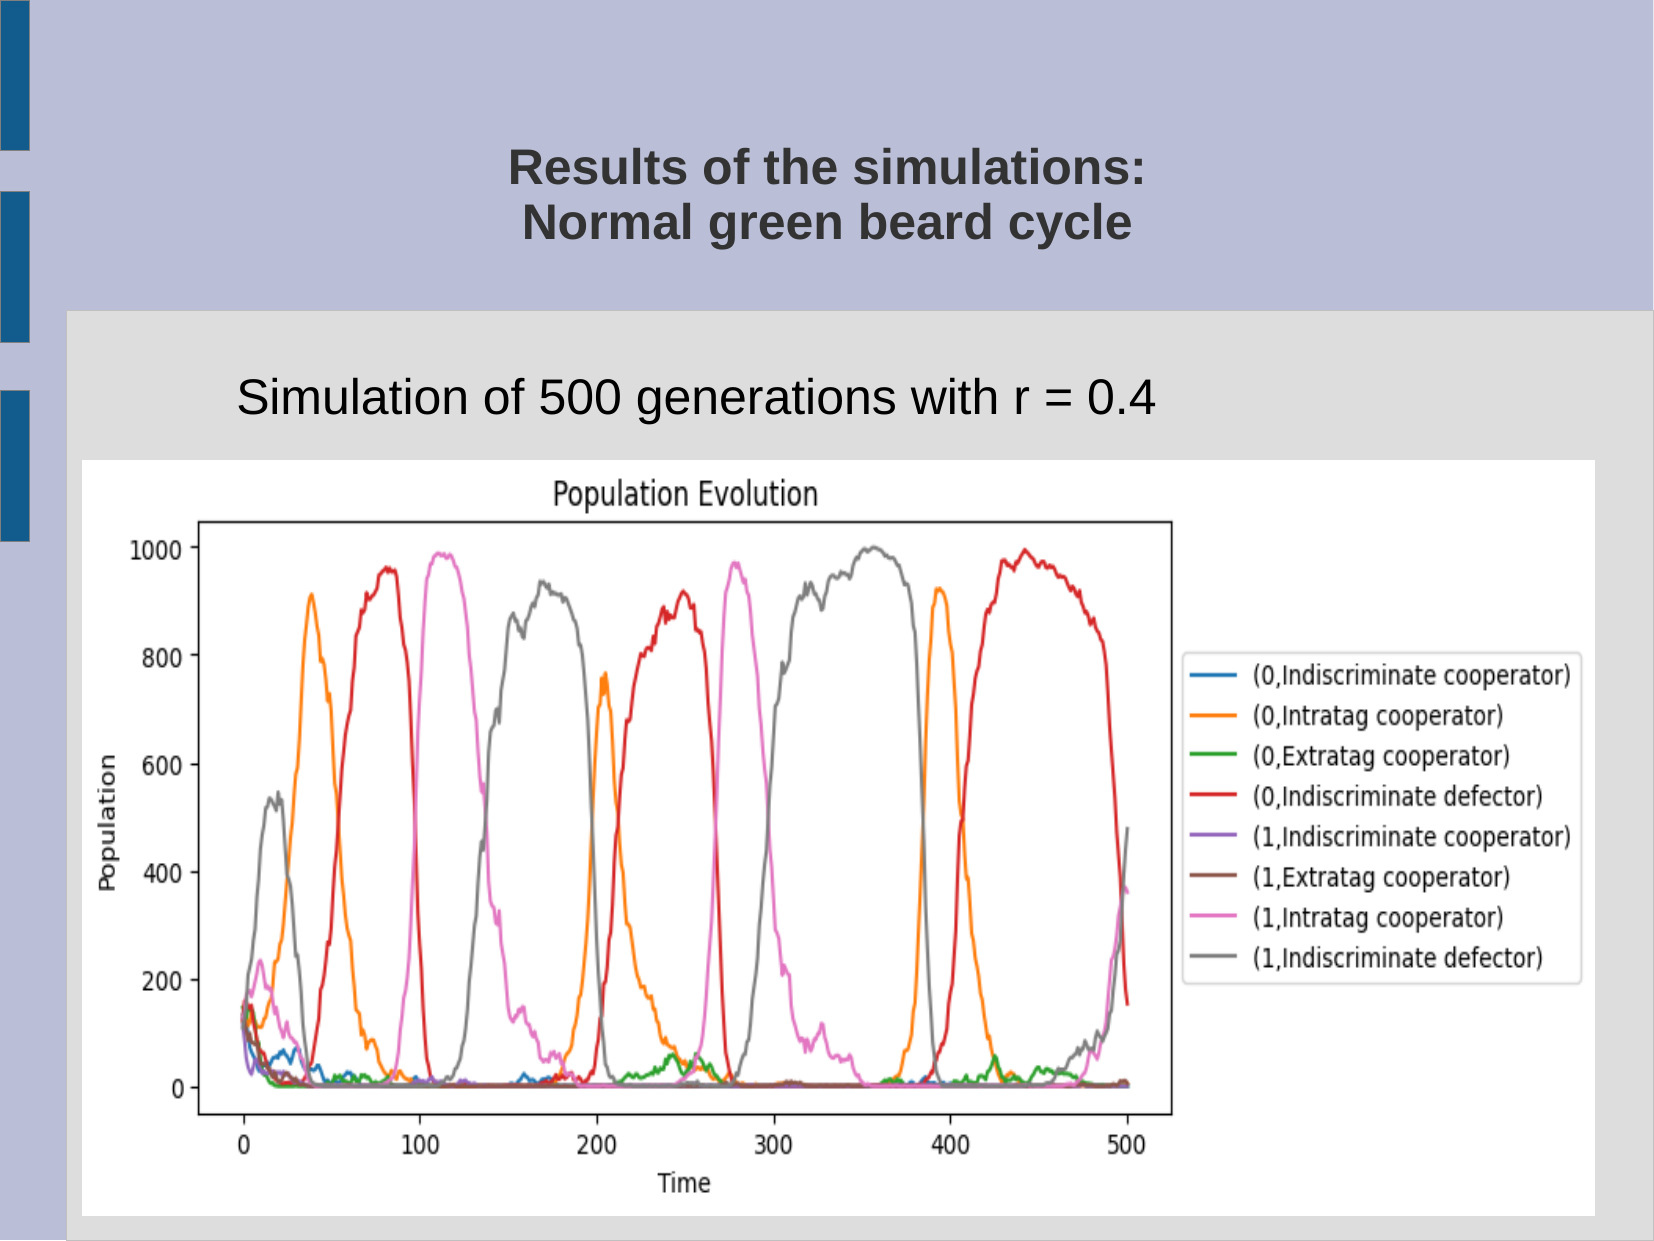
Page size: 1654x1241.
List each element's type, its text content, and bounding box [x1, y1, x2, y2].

title Results of the simulations: Normal green beard cycle [121, 91, 1534, 299]
picture [82, 460, 1595, 1216]
text_box Simulation of 500 generations with r = 0.4 [236, 369, 1193, 426]
